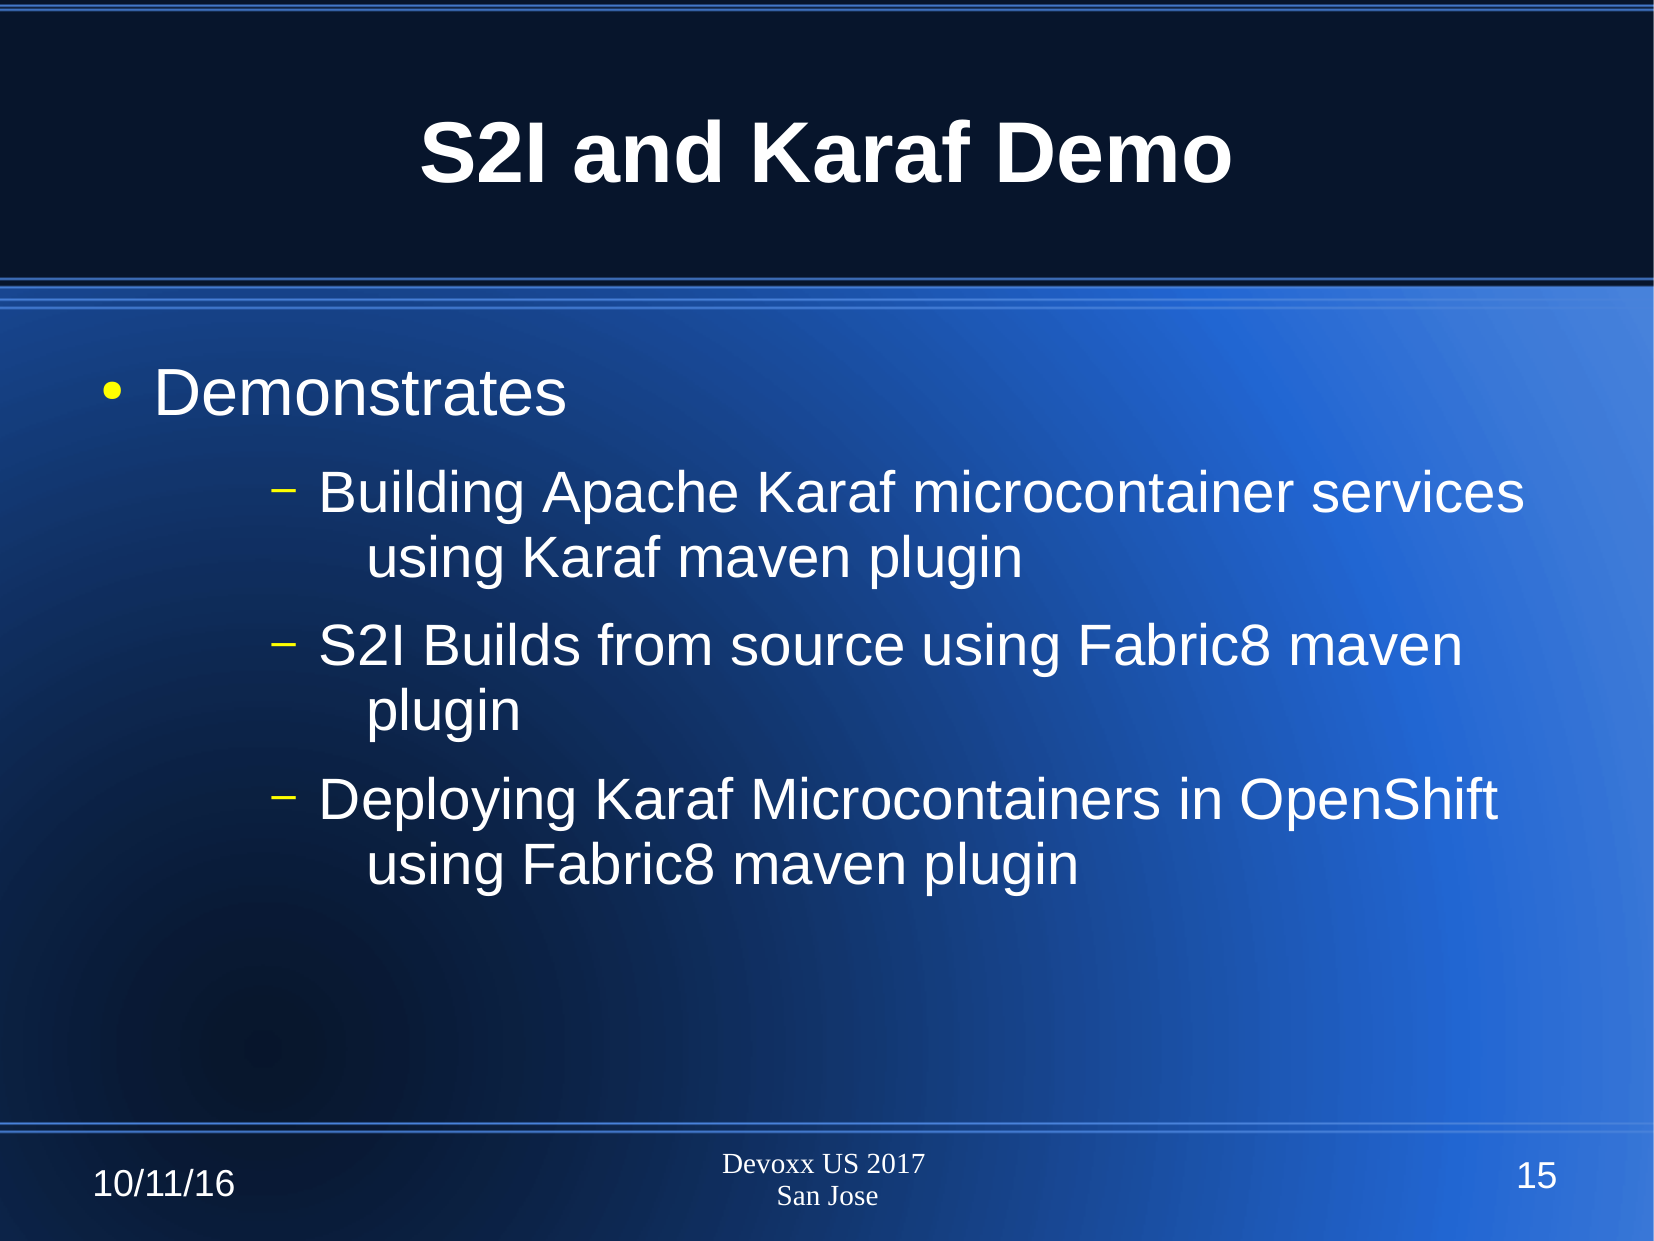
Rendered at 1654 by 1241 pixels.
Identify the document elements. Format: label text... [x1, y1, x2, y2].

list Demonstrates Building Apache Karaf microcontainer services using Karaf maven plugin S2I Builds from source using Fabric8 maven plugin Deploying Karaf Microcontainers in OpenShift using Fabric8 maven plugin [82, 355, 1571, 1058]
title S2I and Karaf Demo [82, 49, 1571, 257]
picture [0, 0, 1654, 1241]
